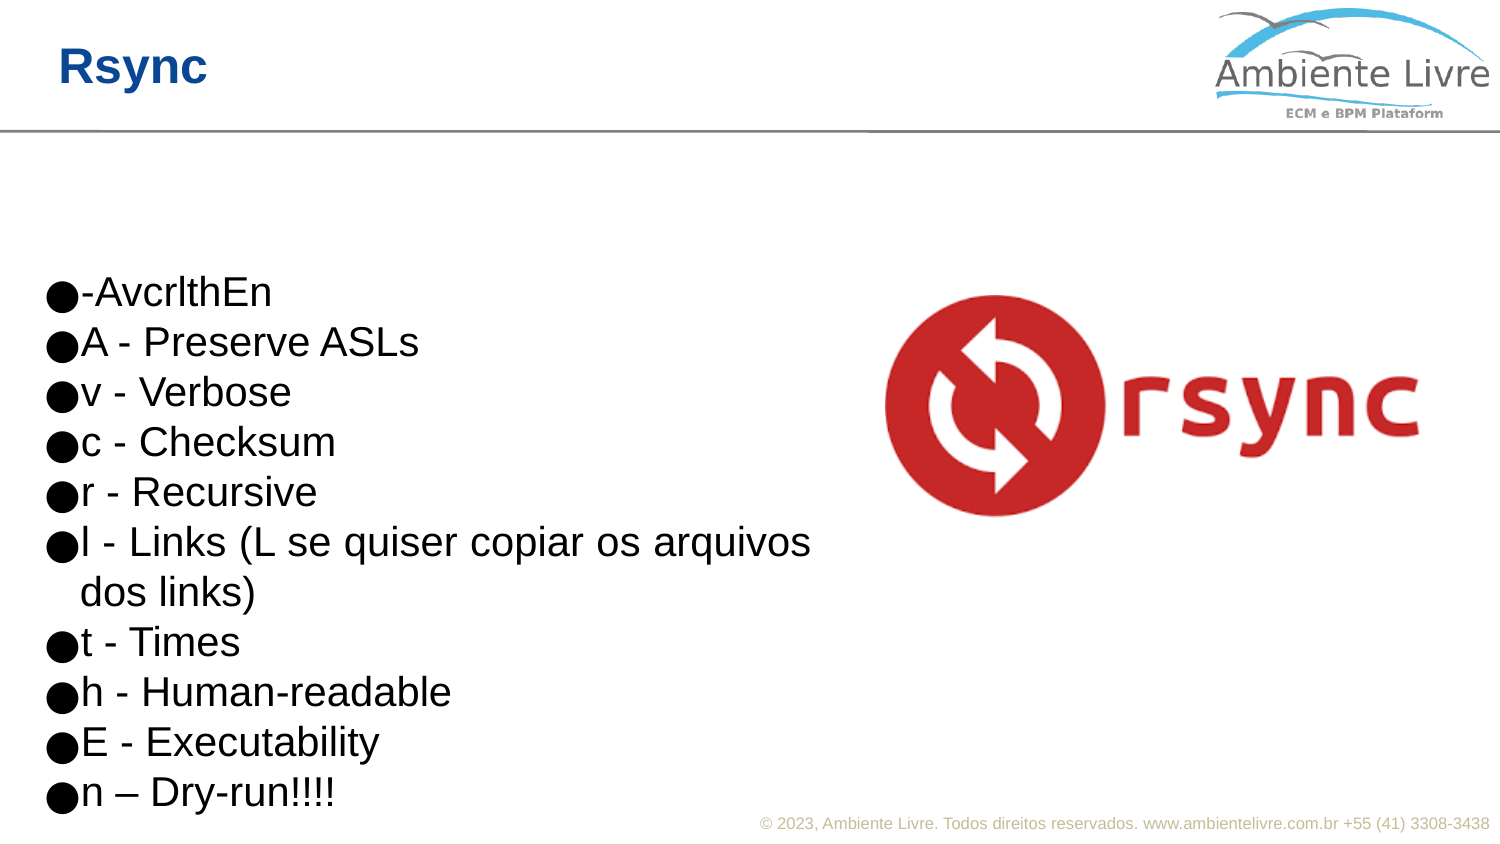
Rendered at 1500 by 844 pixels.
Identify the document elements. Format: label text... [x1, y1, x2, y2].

text_box Rsync [43, 8, 1127, 129]
picture [827, 295, 1441, 518]
picture [1215, 8, 1489, 118]
text_box -AvcrlthEn A - Preserve ASLs v - Verbose c - Checksum r - Recursive l - Links (L se quiser copiar os arquivos dos links) t - Times h - Human-readable E - Executability n – Dry-run!!!! [29, 172, 827, 768]
